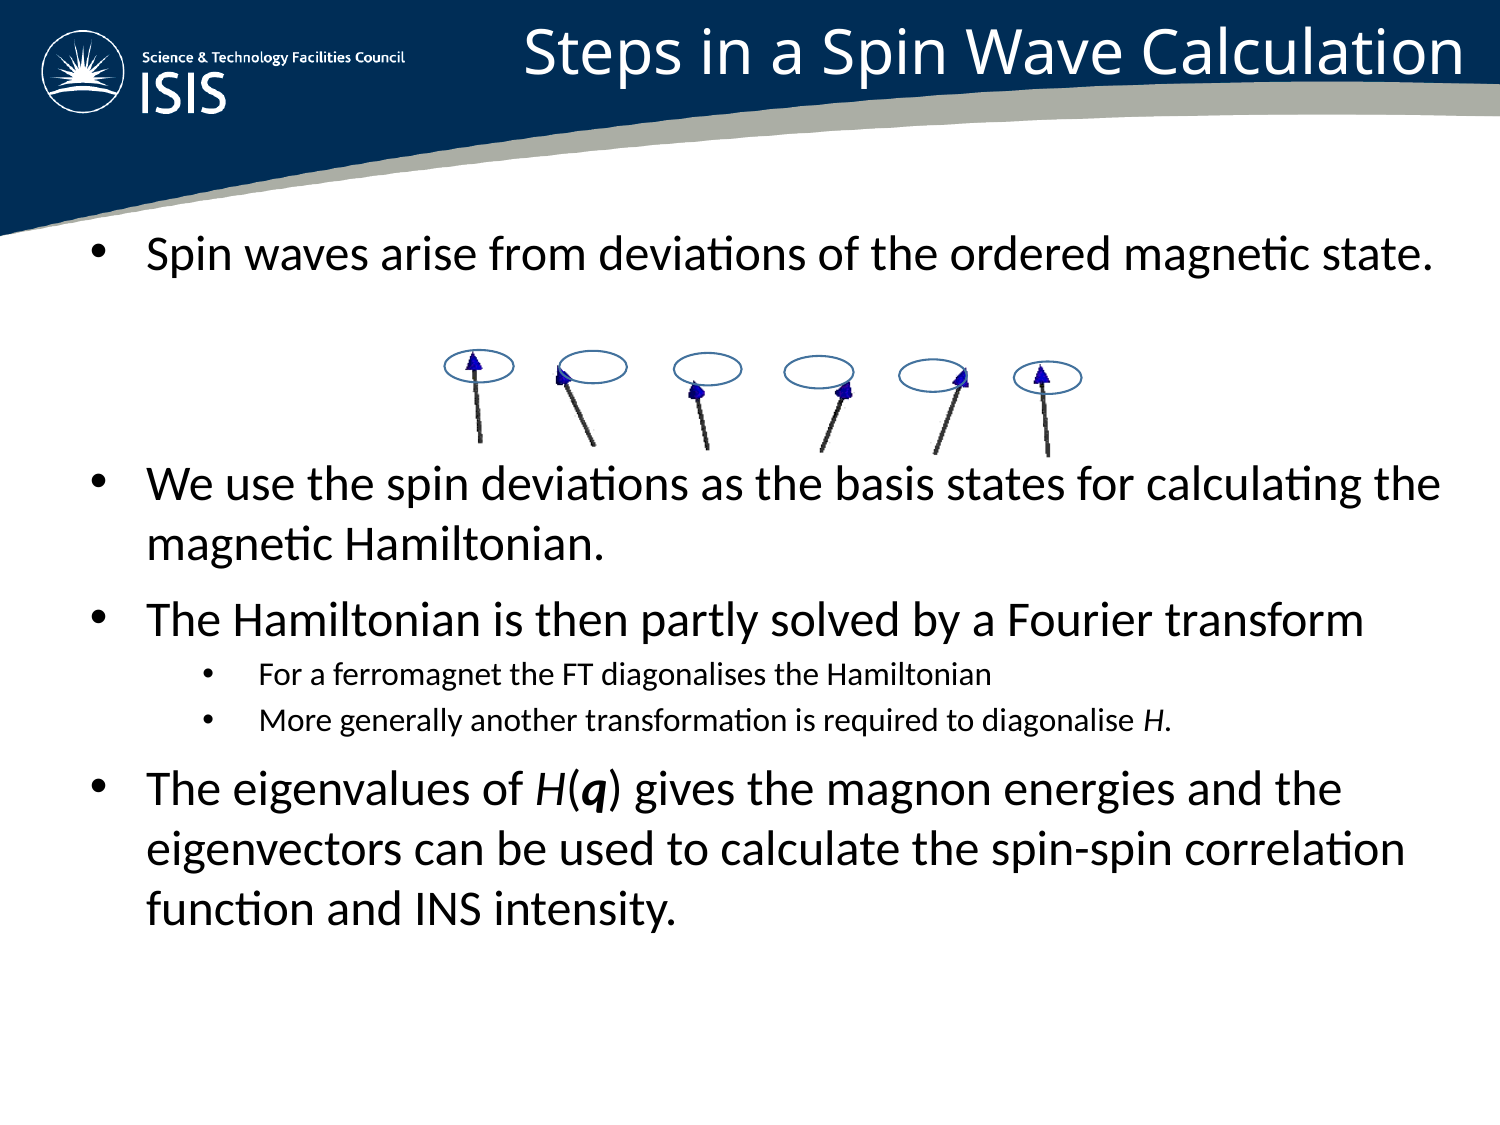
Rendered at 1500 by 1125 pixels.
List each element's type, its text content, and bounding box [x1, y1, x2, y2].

list Spin waves arise from deviations of the ordered magnetic state. We use the spin deviations as the basis states for calculating the magnetic Hamiltonian. The Hamiltonian is then partly solved by a Fourier transform For a ferromagnet the FT diagonalises the Hamiltonian More generally another transformation is required to diagonalise H. The eigenvalues of H(q) gives the magnon energies and the eigenvectors can be used to calculate the spin-spin correlation function and INS intensity. [75, 212, 1469, 1005]
text_box Steps in a Spin Wave Calculation [442, 3, 1483, 96]
picture [0, 0, 1500, 302]
